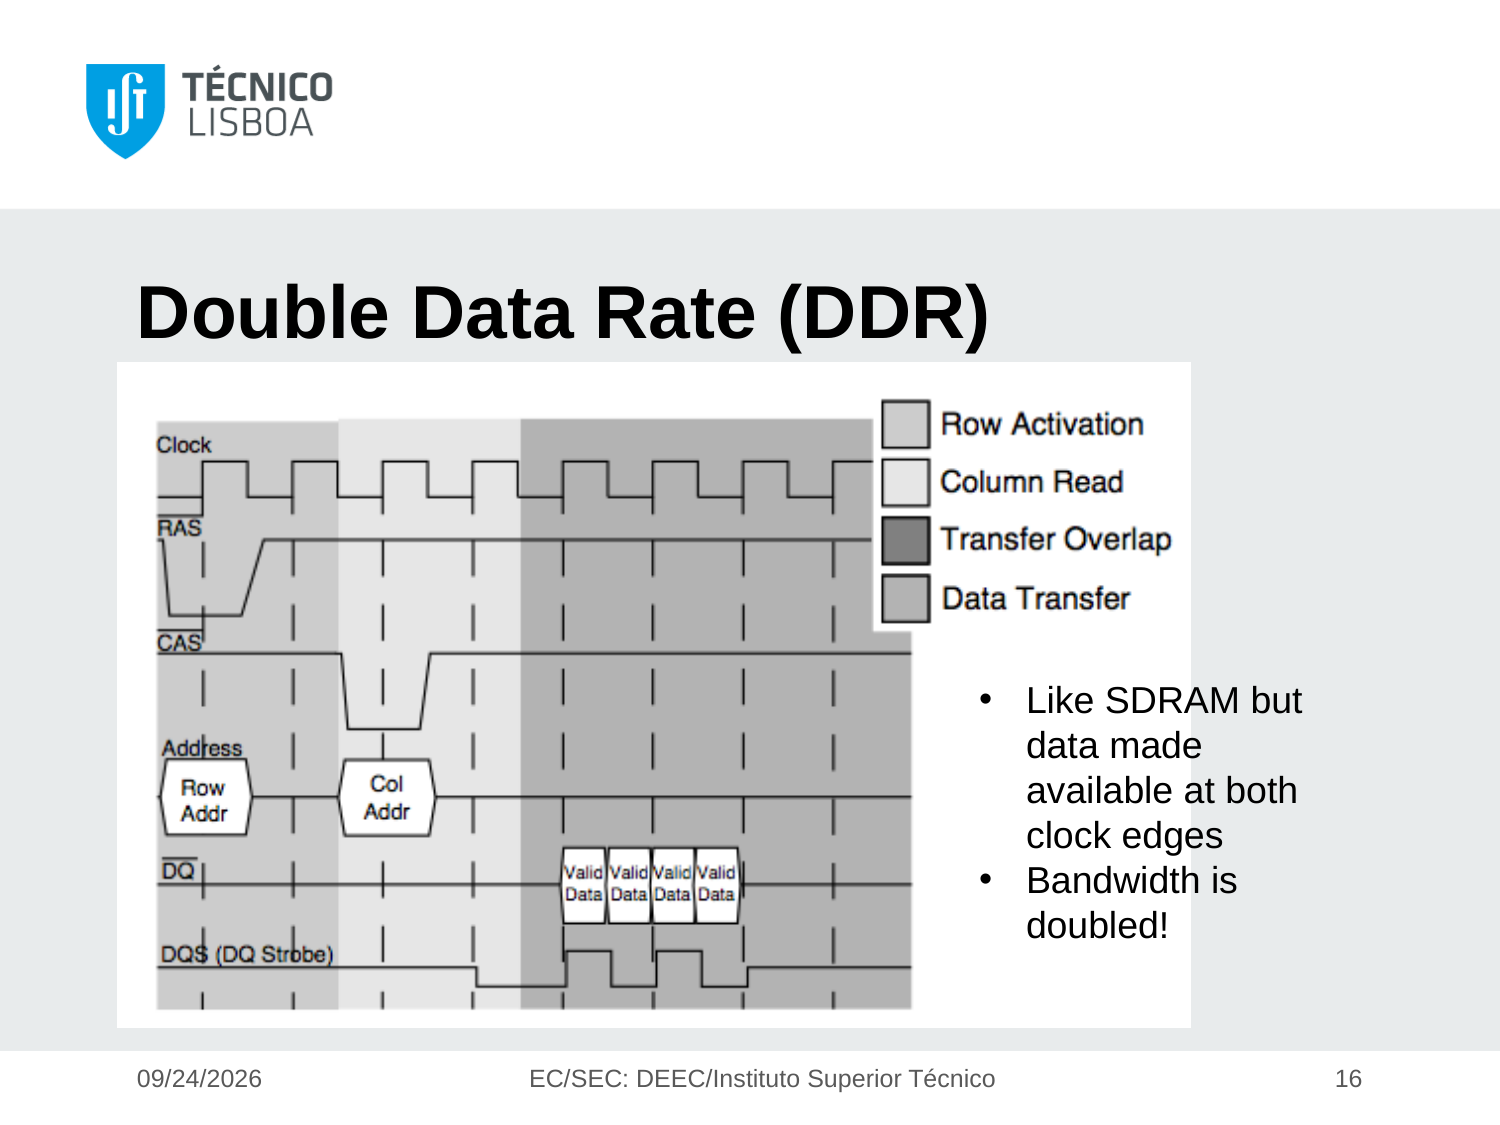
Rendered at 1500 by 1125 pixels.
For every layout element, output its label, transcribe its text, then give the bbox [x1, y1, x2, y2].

text_box Like SDRAM but data made available at both clock edges Bandwidth is doubled! [964, 668, 1365, 954]
slide_number <number> [1077, 1052, 1378, 1103]
slide_number 12/03/2020 [121, 1052, 425, 1103]
footer EC/SEC: DEEC/Instituto Superior Técnico [512, 1052, 1021, 1103]
title Double Data Rate (DDR) [121, 237, 1378, 381]
picture [0, 0, 1500, 1125]
